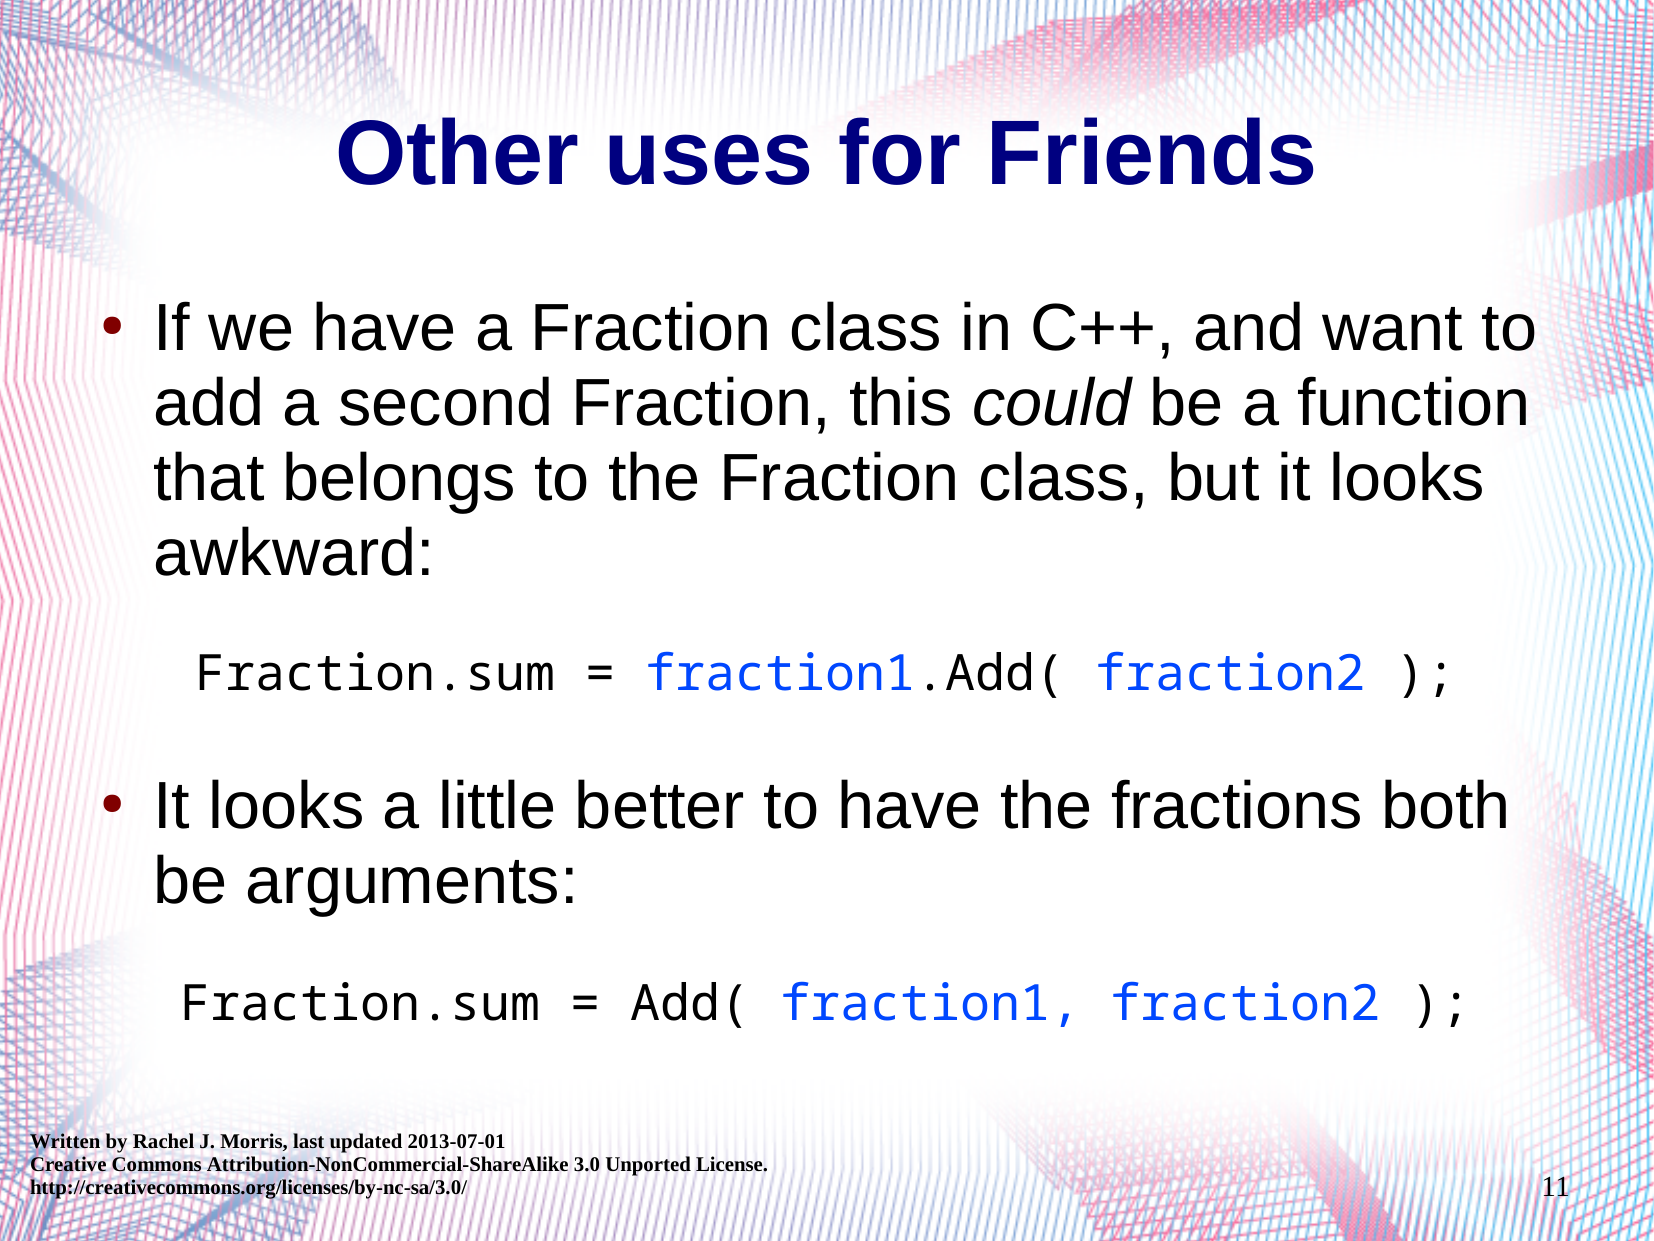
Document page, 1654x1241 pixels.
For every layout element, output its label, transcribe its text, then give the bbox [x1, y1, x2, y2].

text_box Fraction.sum = Add( fraction1, fraction2 ); [120, 960, 1531, 1036]
list If we have a Fraction class in C++, and want to add a second Fraction, this could be a function that belongs to the Fraction class, but it looks awkward: It looks a little better to have the fractions both be arguments: [82, 290, 1571, 946]
text_box Fraction.sum = fraction1.Add( fraction2 ); [120, 630, 1531, 706]
picture [0, 0, 1654, 1241]
title Other uses for Friends [82, 49, 1571, 257]
